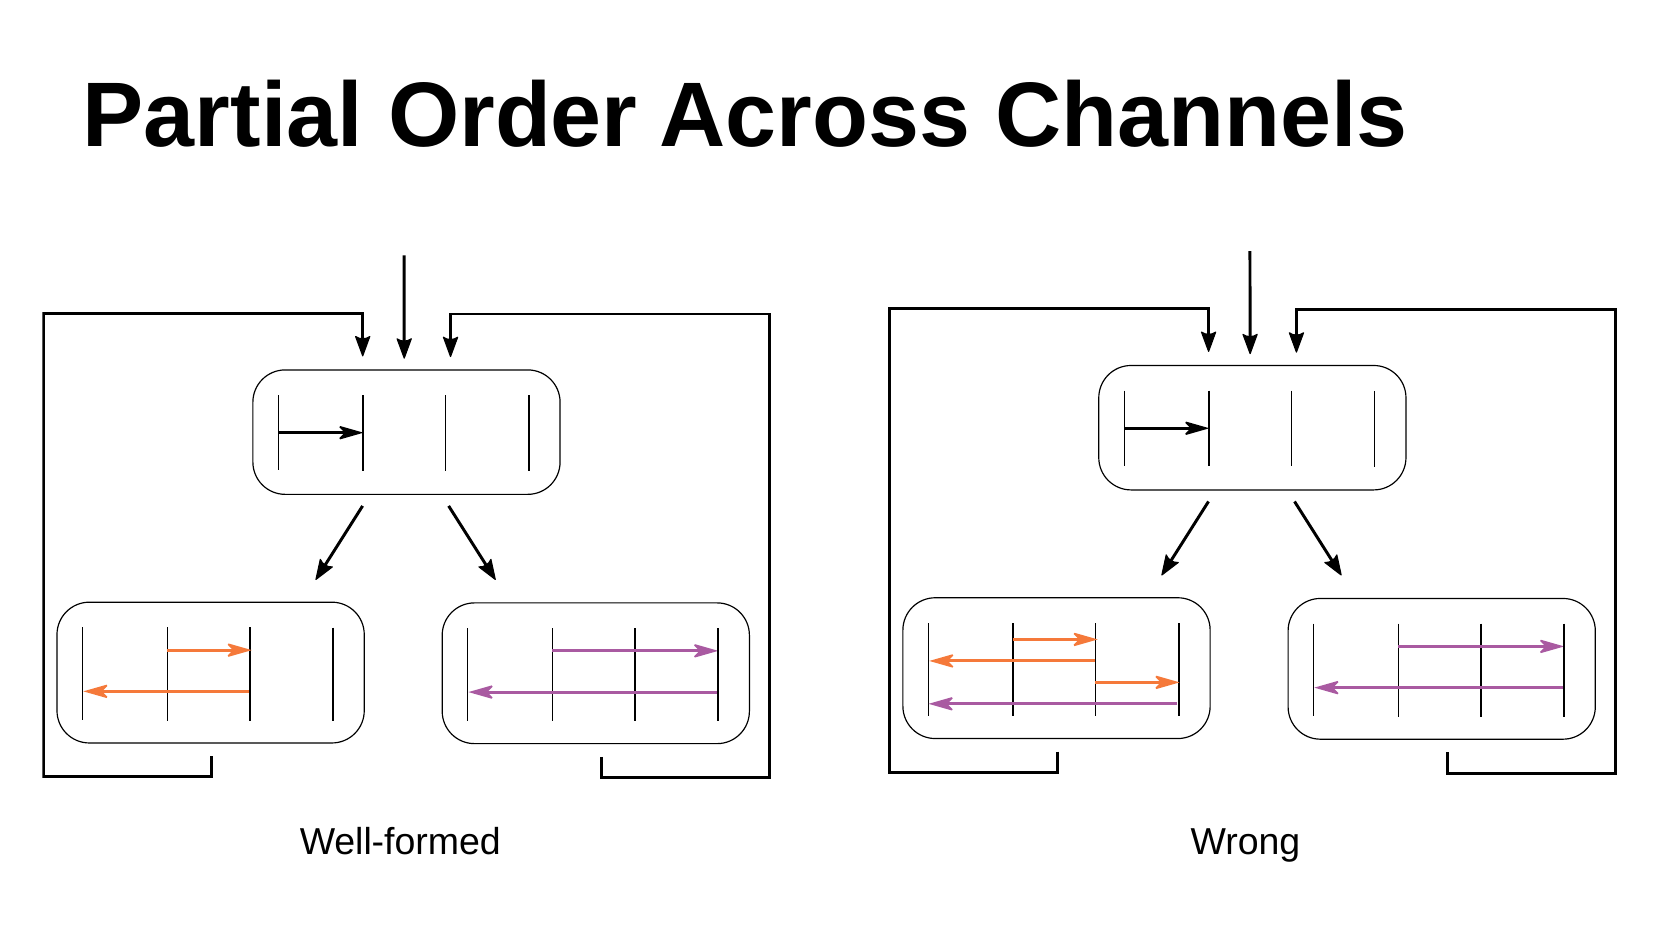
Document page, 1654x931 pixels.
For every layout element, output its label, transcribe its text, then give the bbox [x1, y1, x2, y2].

text_box Wrong [1175, 813, 1316, 871]
picture [42, 255, 771, 779]
text_box Well-formed [285, 813, 516, 871]
picture [888, 251, 1617, 775]
title Partial Order Across Channels [82, 37, 1571, 193]
